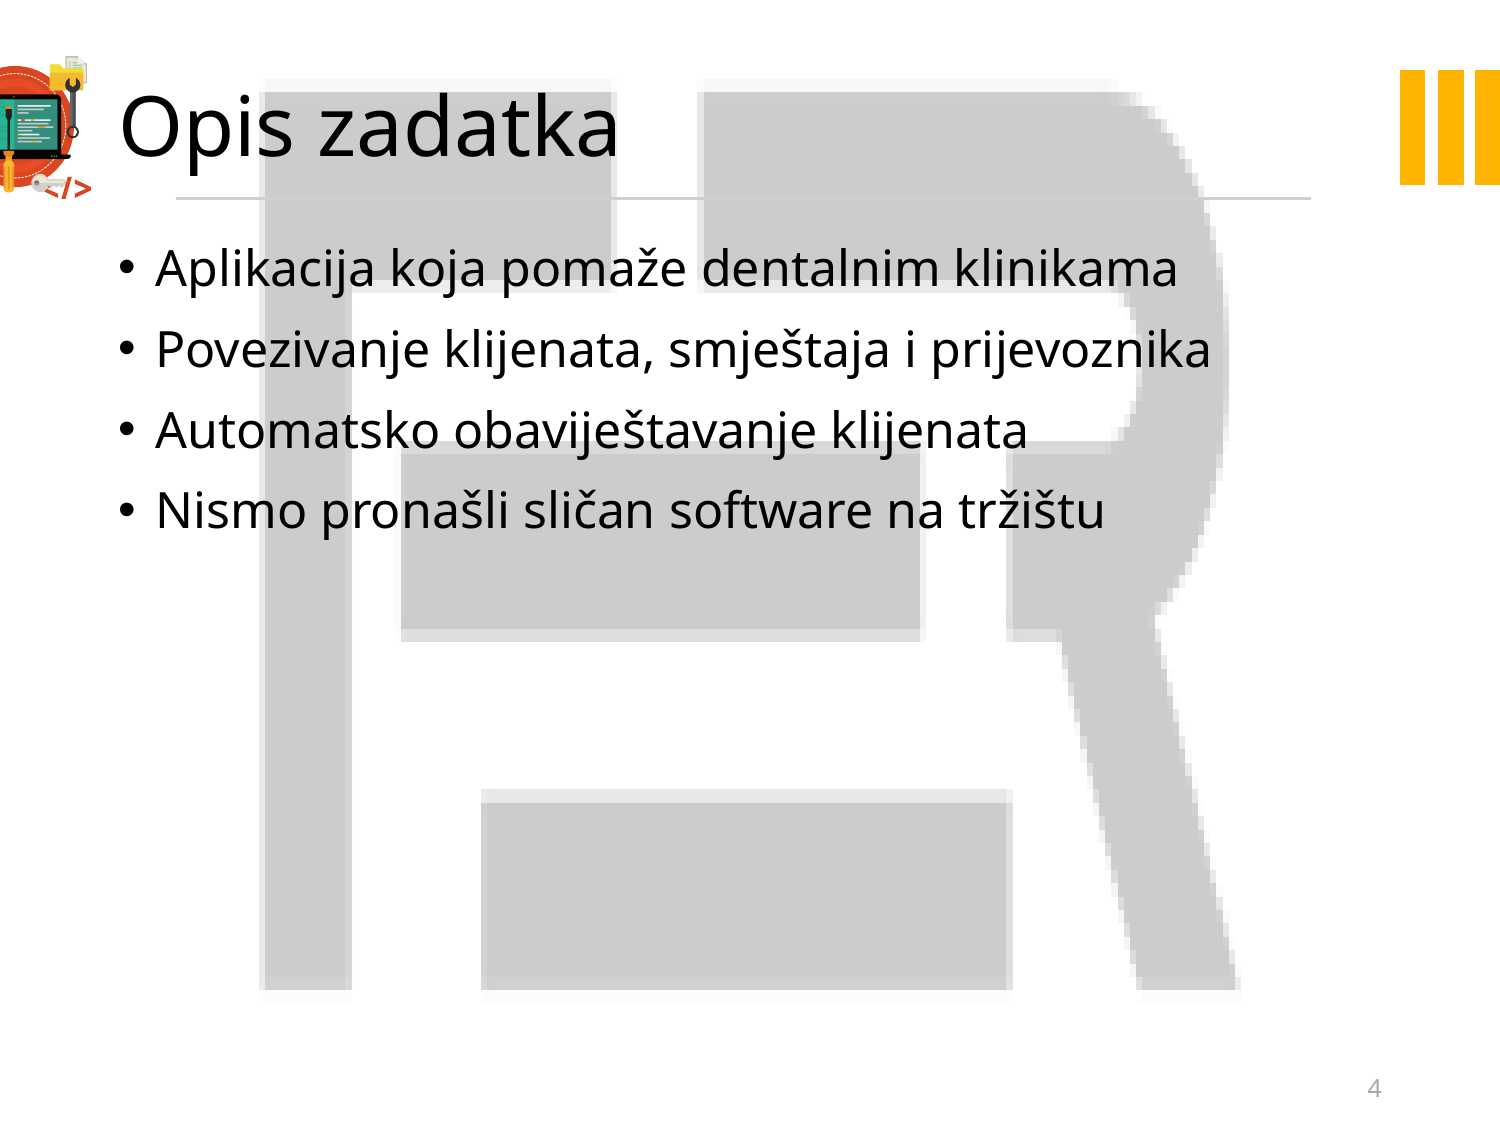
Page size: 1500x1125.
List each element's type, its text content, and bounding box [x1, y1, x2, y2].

list Aplikacija koja pomaže dentalnim klinikama Povezivanje klijenata, smještaja i prijevoznika Automatsko obaviještavanje klijenata Nismo pronašli sličan software na tržištu [103, 228, 1397, 1038]
title Opis zadatka [103, 59, 1397, 199]
